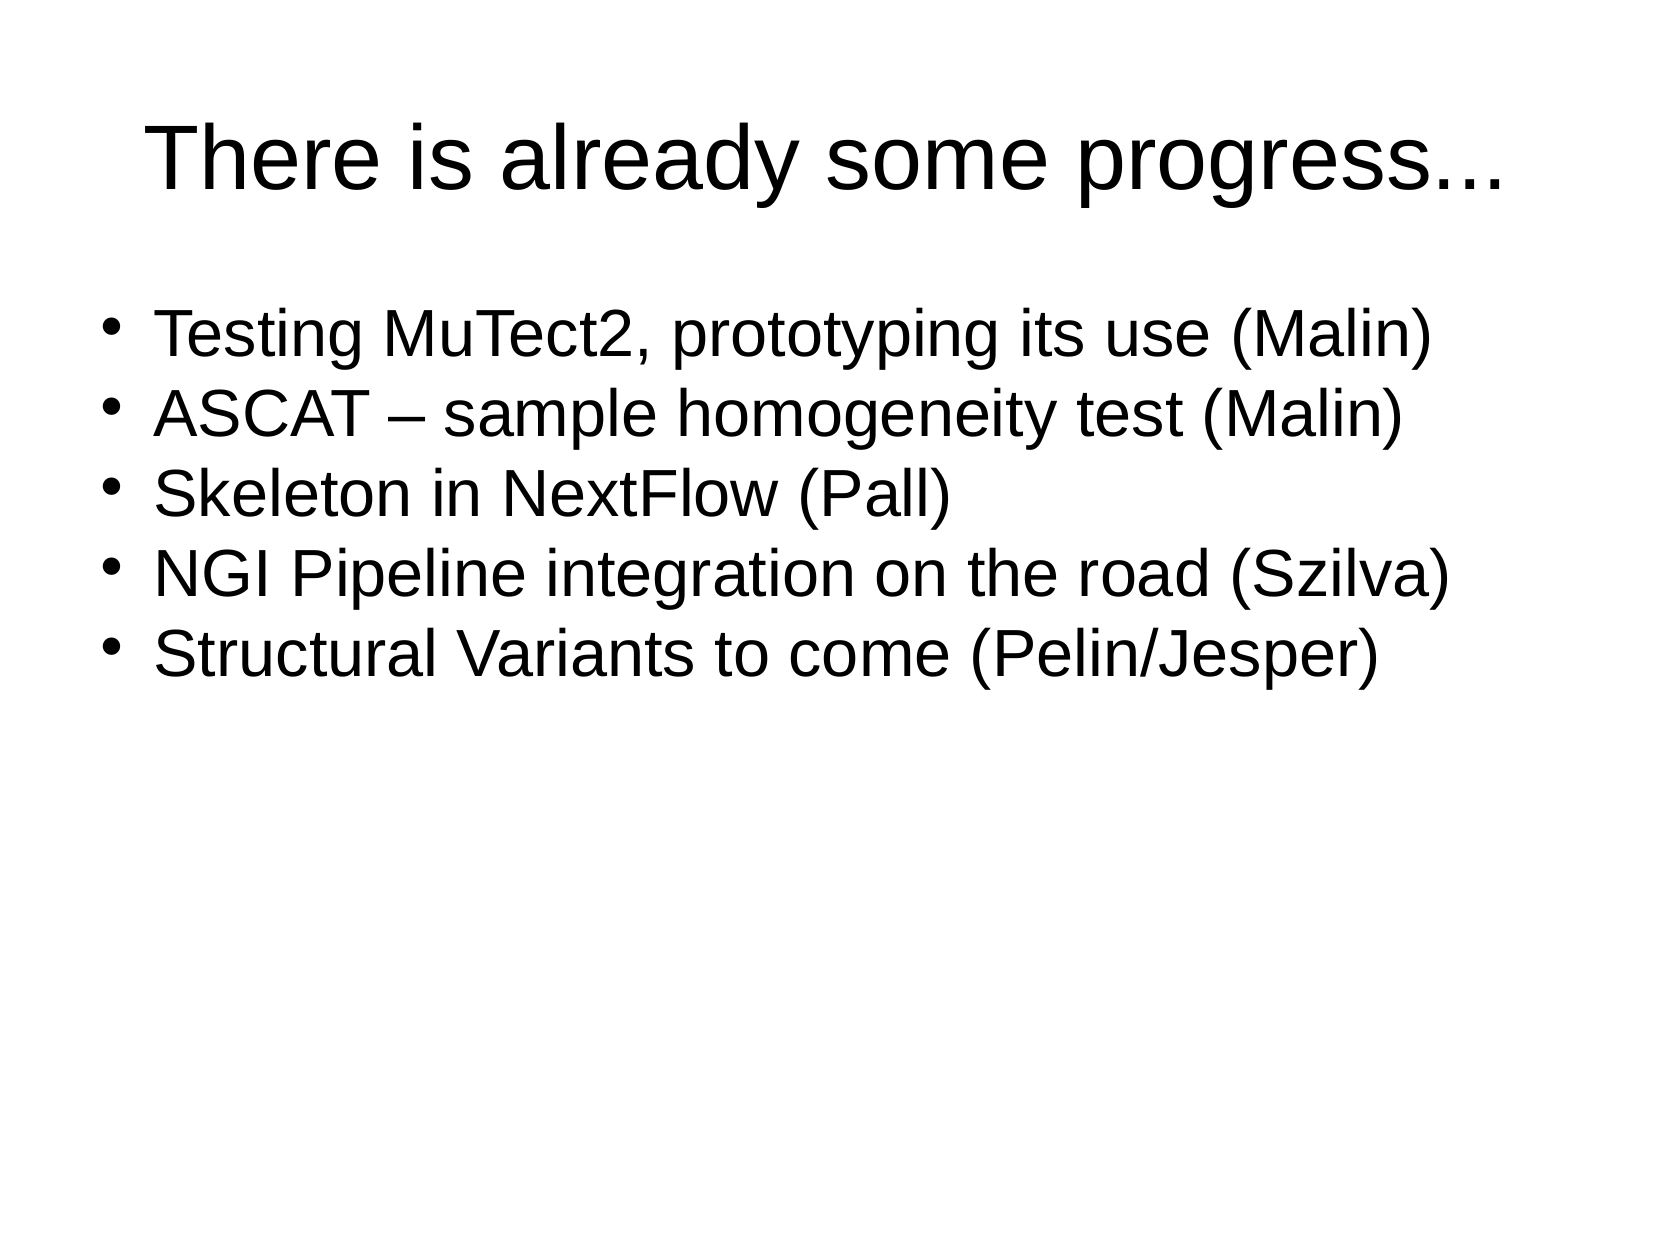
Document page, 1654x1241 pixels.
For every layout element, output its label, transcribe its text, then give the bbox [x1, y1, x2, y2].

text_box Testing MuTect2, prototyping its use (Malin) ASCAT – sample homogeneity test (Malin) Skeleton in NextFlow (Pall) NGI Pipeline integration on the road (Szilva) Structural Variants to come (Pelin/Jesper) [82, 290, 1571, 1010]
text_box There is already some progress... [82, 49, 1571, 257]
